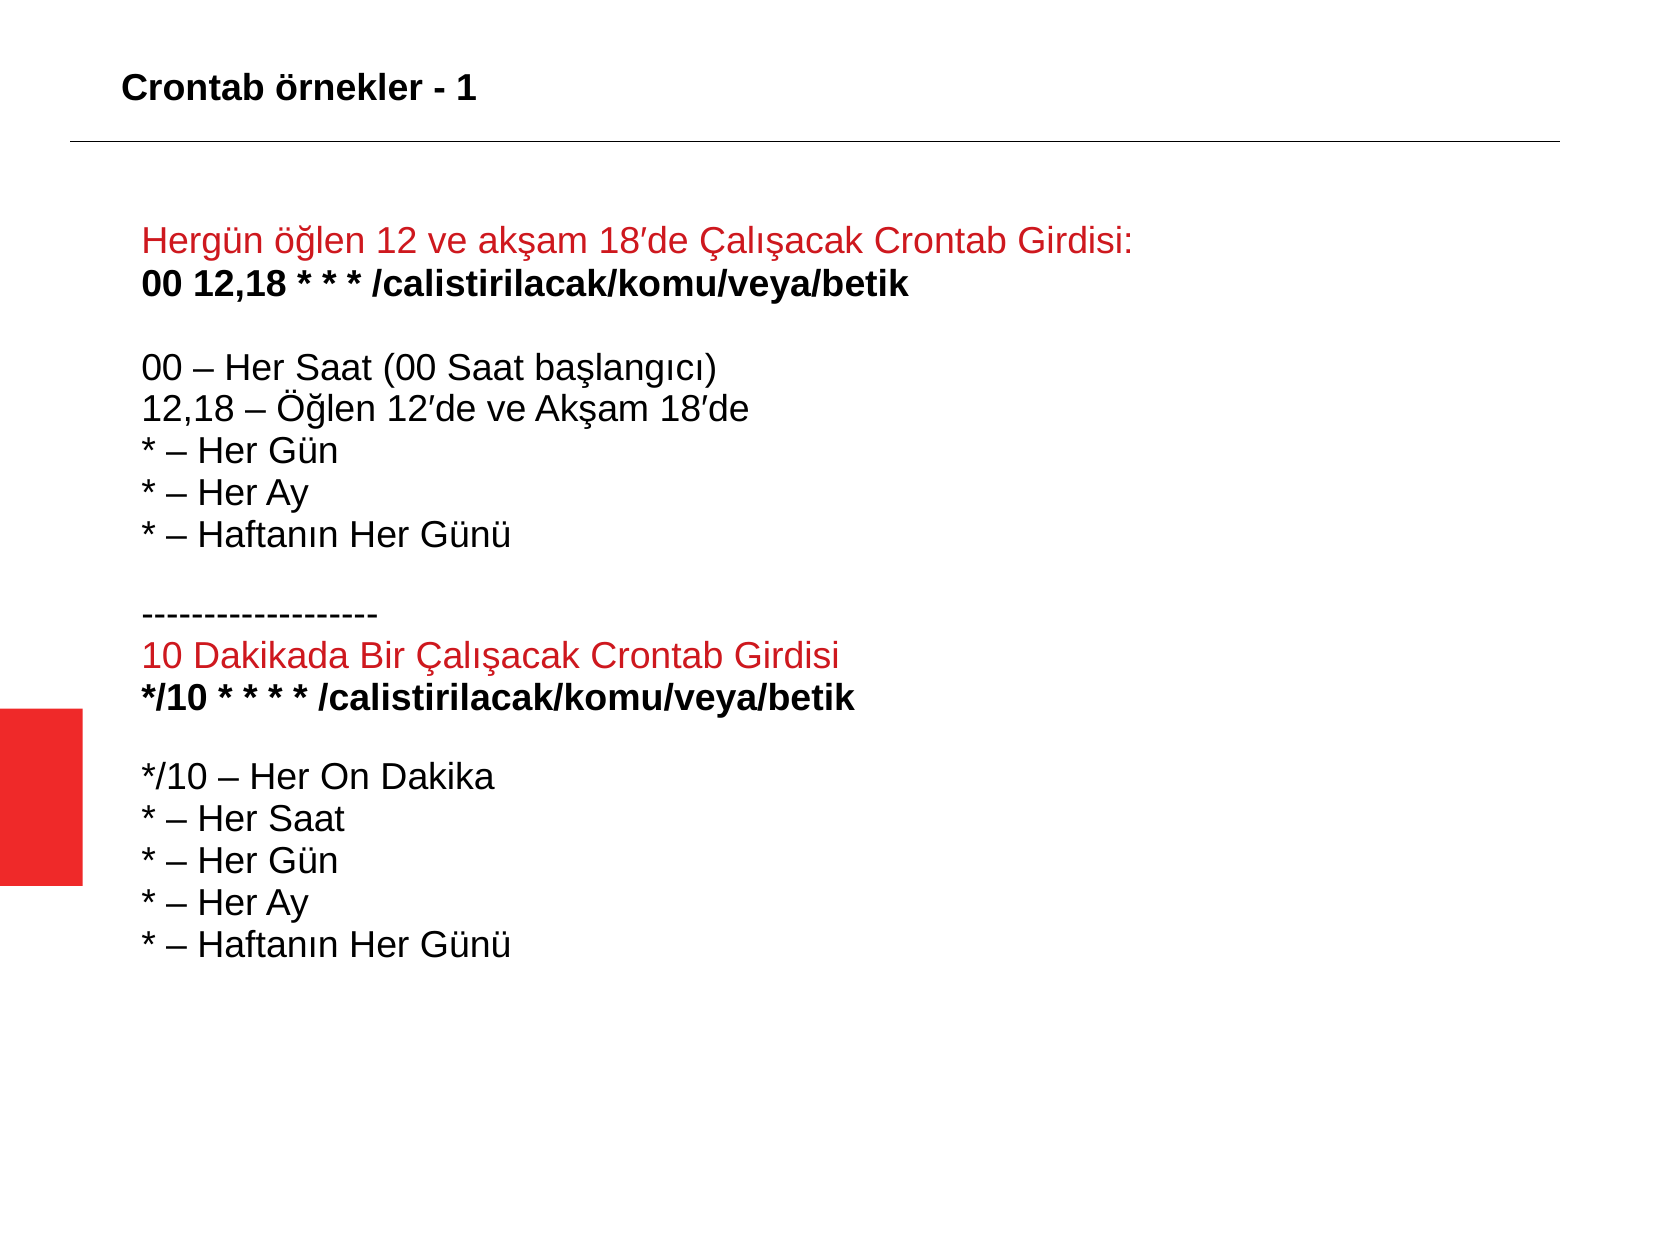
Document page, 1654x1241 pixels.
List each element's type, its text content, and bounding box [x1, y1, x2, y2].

text_box Hergün öğlen 12 ve akşam 18′de Çalışacak Crontab Girdisi: 00 12,18 * * * /calistirilacak/komu/veya/betik 00 – Her Saat (00 Saat başlangıcı) 12,18 – Öğlen 12′de ve Akşam 18′de * – Her Gün * – Her Ay * – Haftanın Her Günü ------------------- 10 Dakikada Bir Çalışacak Crontab Girdisi */10 * * * * /calistirilacak/komu/veya/betik */10 – Her On Dakika * – Her Saat * – Her Gün * – Her Ay * – Haftanın Her Günü [126, 212, 1548, 1171]
text_box Crontab örnekler - 1 [106, 59, 1536, 116]
